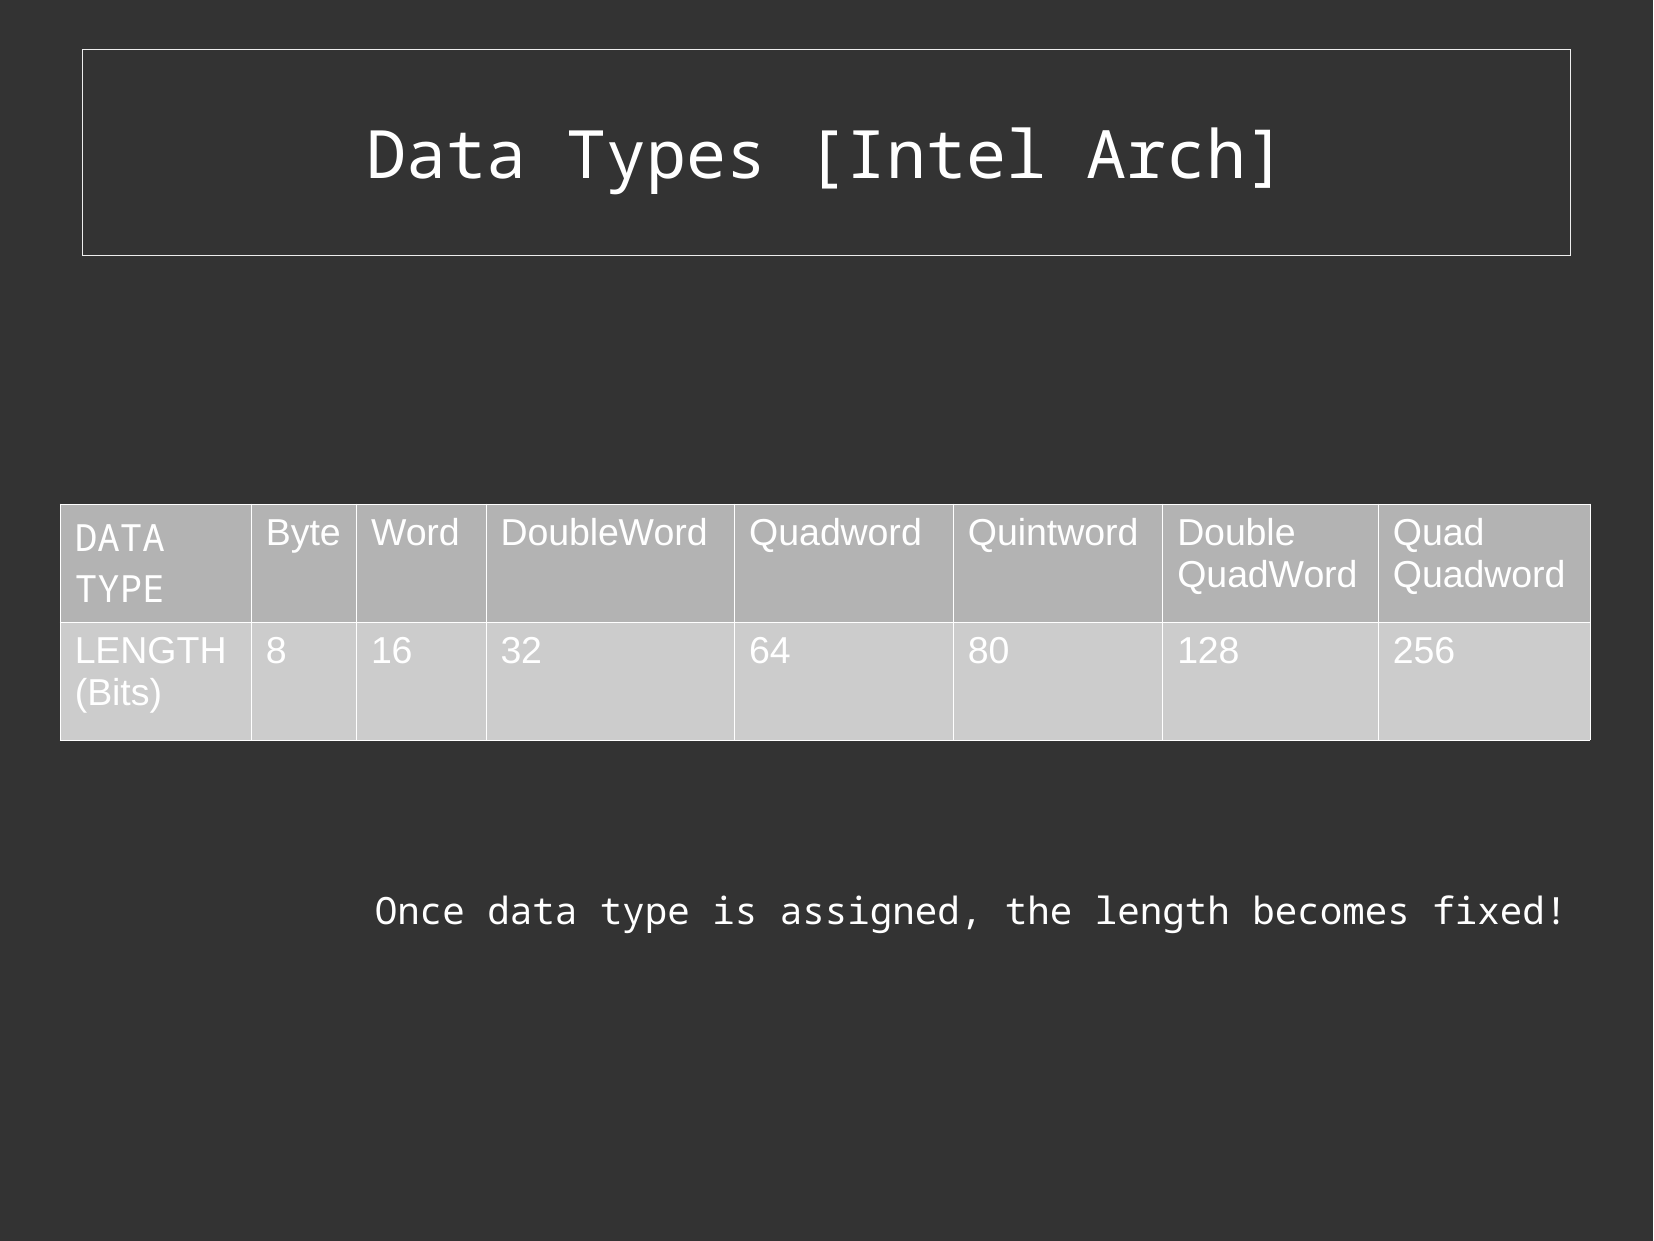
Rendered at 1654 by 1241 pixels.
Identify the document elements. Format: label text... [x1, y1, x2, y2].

table_header Quad Quadword [1379, 505, 1590, 622]
text_box Once data type is assigned, the length becomes fixed! [360, 877, 1384, 931]
table_cell 128 [1163, 623, 1378, 740]
text_box Data Types [Intel Arch] [82, 49, 1571, 256]
table_cell 80 [954, 623, 1162, 740]
table_header Byte [252, 505, 356, 622]
table_header Quintword [954, 505, 1162, 622]
table_header Word [357, 505, 486, 622]
table_cell 64 [735, 623, 953, 740]
table_cell 8 [252, 623, 356, 740]
table_header Quadword [735, 505, 953, 622]
table_header DATA TYPE [61, 505, 251, 622]
table_header DoubleWord [487, 505, 734, 622]
table_cell 32 [487, 623, 734, 740]
table_header Double QuadWord [1163, 505, 1378, 622]
table_cell 256 [1379, 623, 1590, 740]
table_cell LENGTH (Bits) [61, 623, 251, 740]
table_cell 16 [357, 623, 486, 740]
